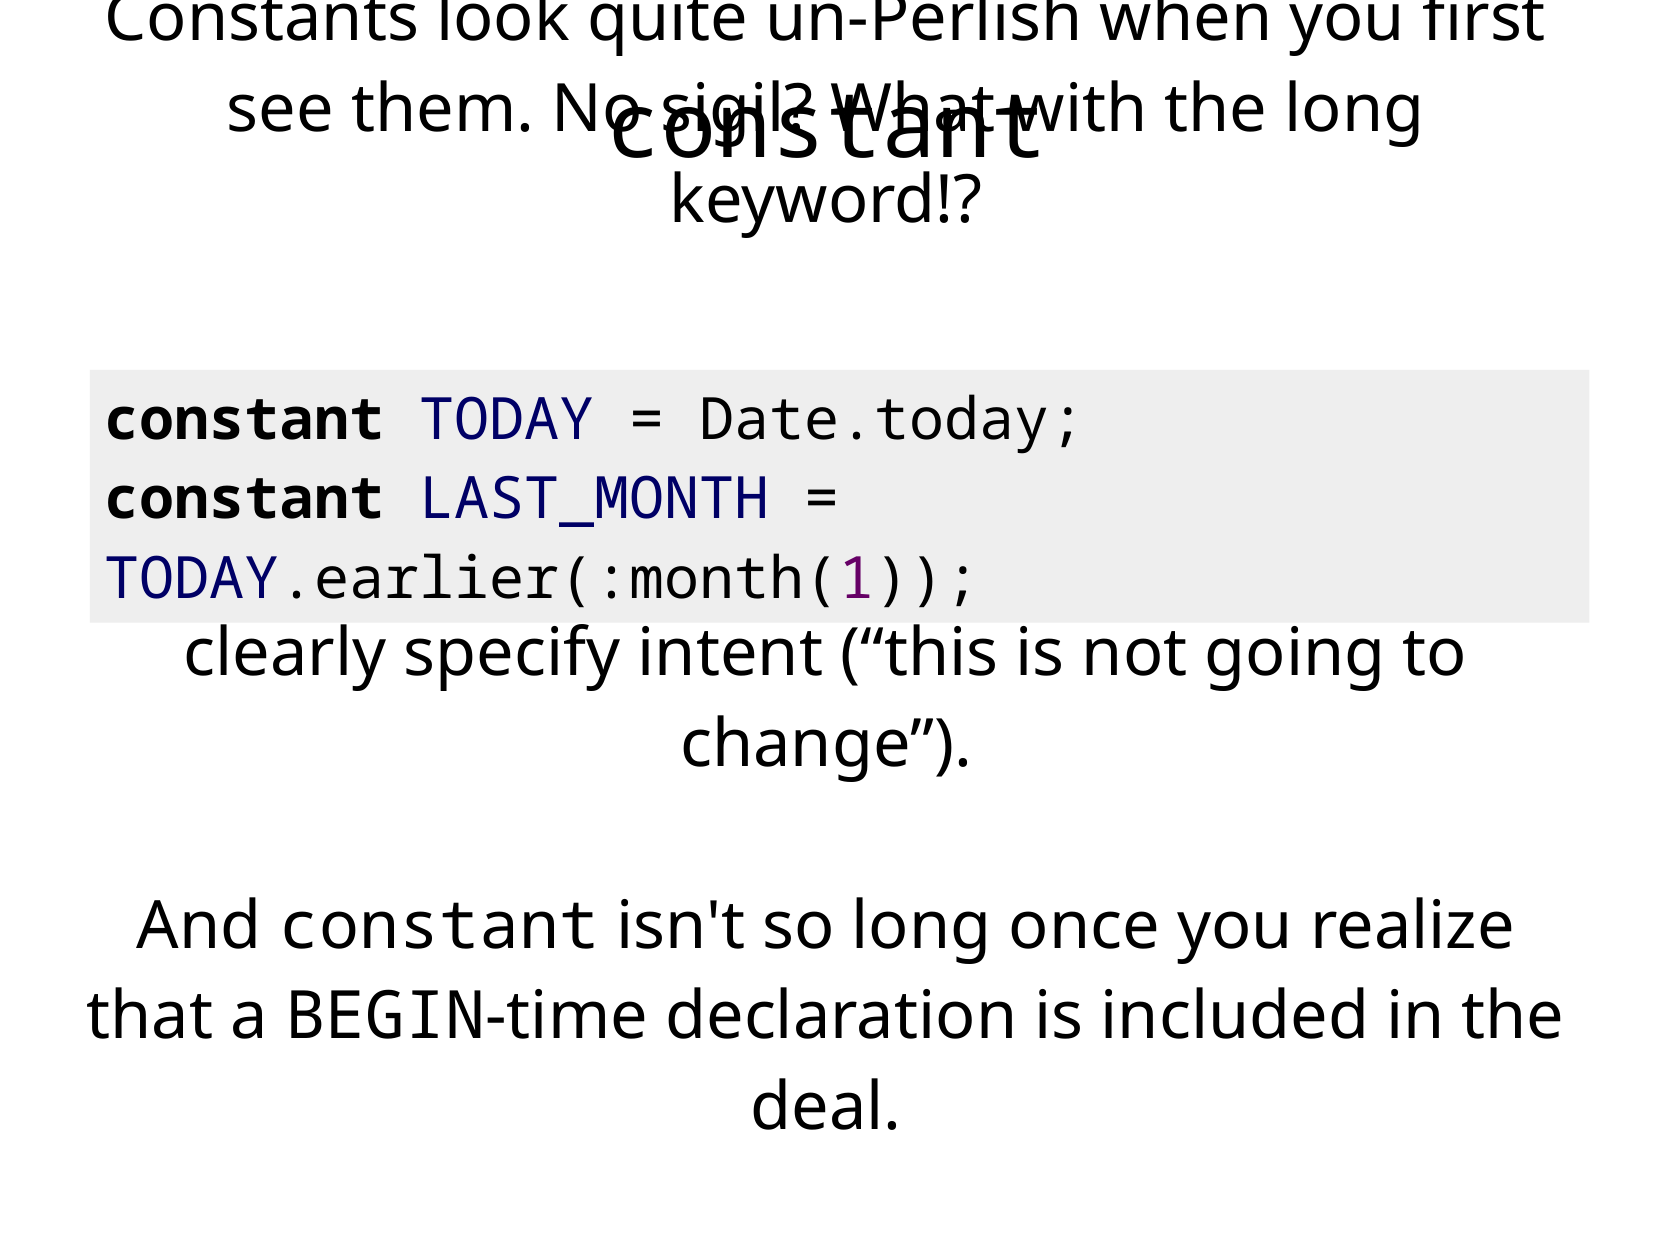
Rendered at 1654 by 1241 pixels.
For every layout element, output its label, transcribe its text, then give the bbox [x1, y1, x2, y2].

title constant [82, 49, 1571, 162]
subtitle Constants look quite un-Perlish when you first see them. No sigil? What with the long keyword!? But they are very Perlish. They allow you to clearly specify intent (“this is not going to change”). And constant isn't so long once you realize that a BEGIN-time declaration is included in the deal. The sigil is optional. [82, 162, 1571, 1138]
text_box constant TODAY = Date.today; constant LAST_MONTH = TODAY.earlier(:month(1)); [89, 369, 1590, 502]
